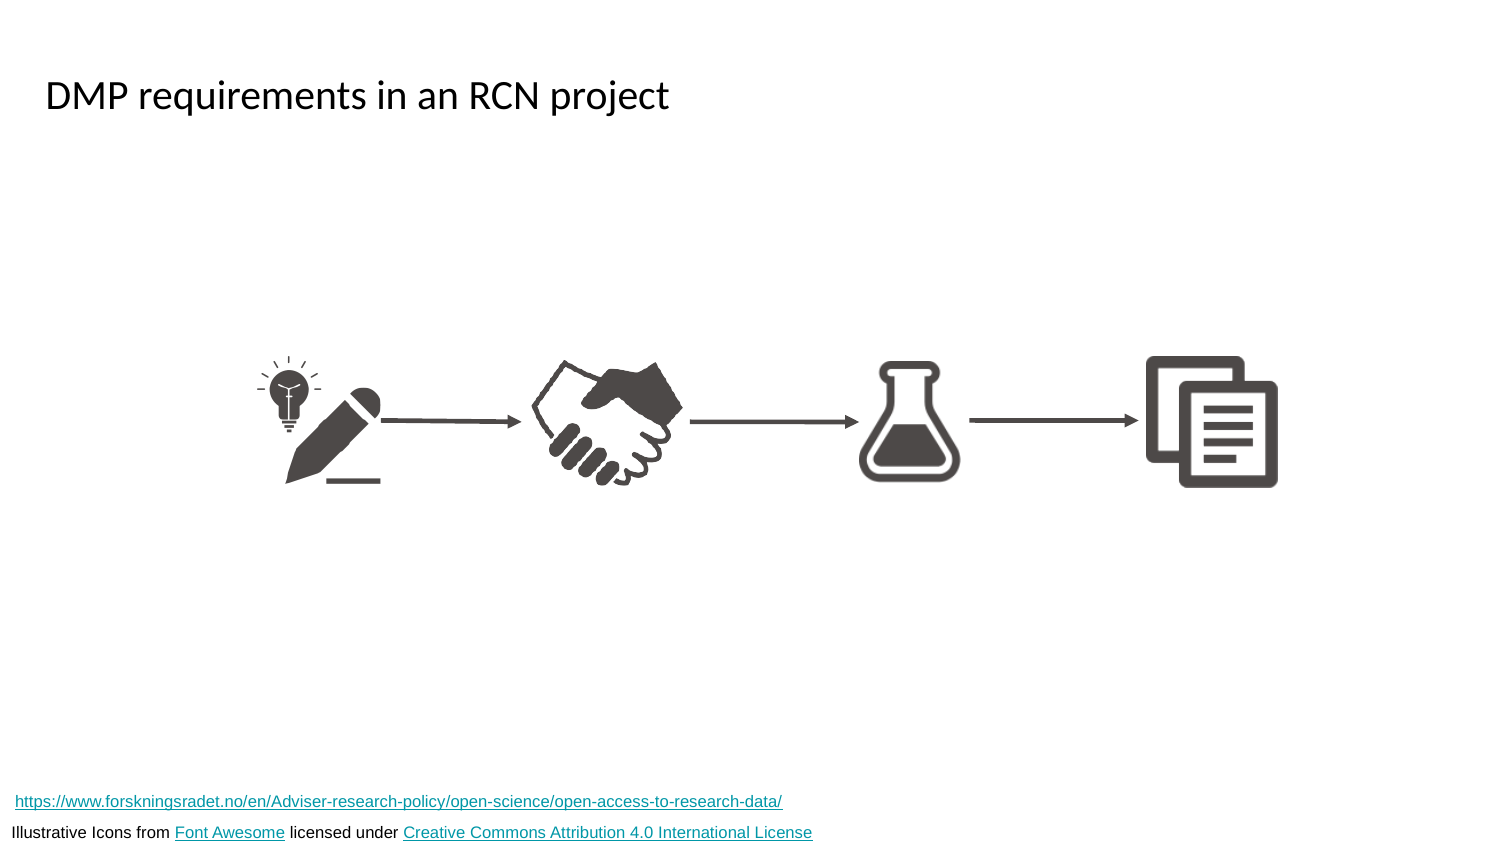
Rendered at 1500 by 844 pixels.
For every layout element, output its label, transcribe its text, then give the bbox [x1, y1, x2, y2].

text_box https://www.forskningsradet.no/en/Adviser-research-policy/open-science/open-access-to-research-data/ [0, 775, 1067, 826]
picture [521, 340, 690, 504]
picture [1146, 356, 1278, 488]
picture [859, 361, 961, 483]
text_box DMP requirements in an RCN project [30, 45, 1312, 134]
text_box Illustrative Icons from Font Awesome licensed under Creative Commons Attribution 4.0 International License [0, 783, 1240, 844]
picture [257, 356, 381, 484]
